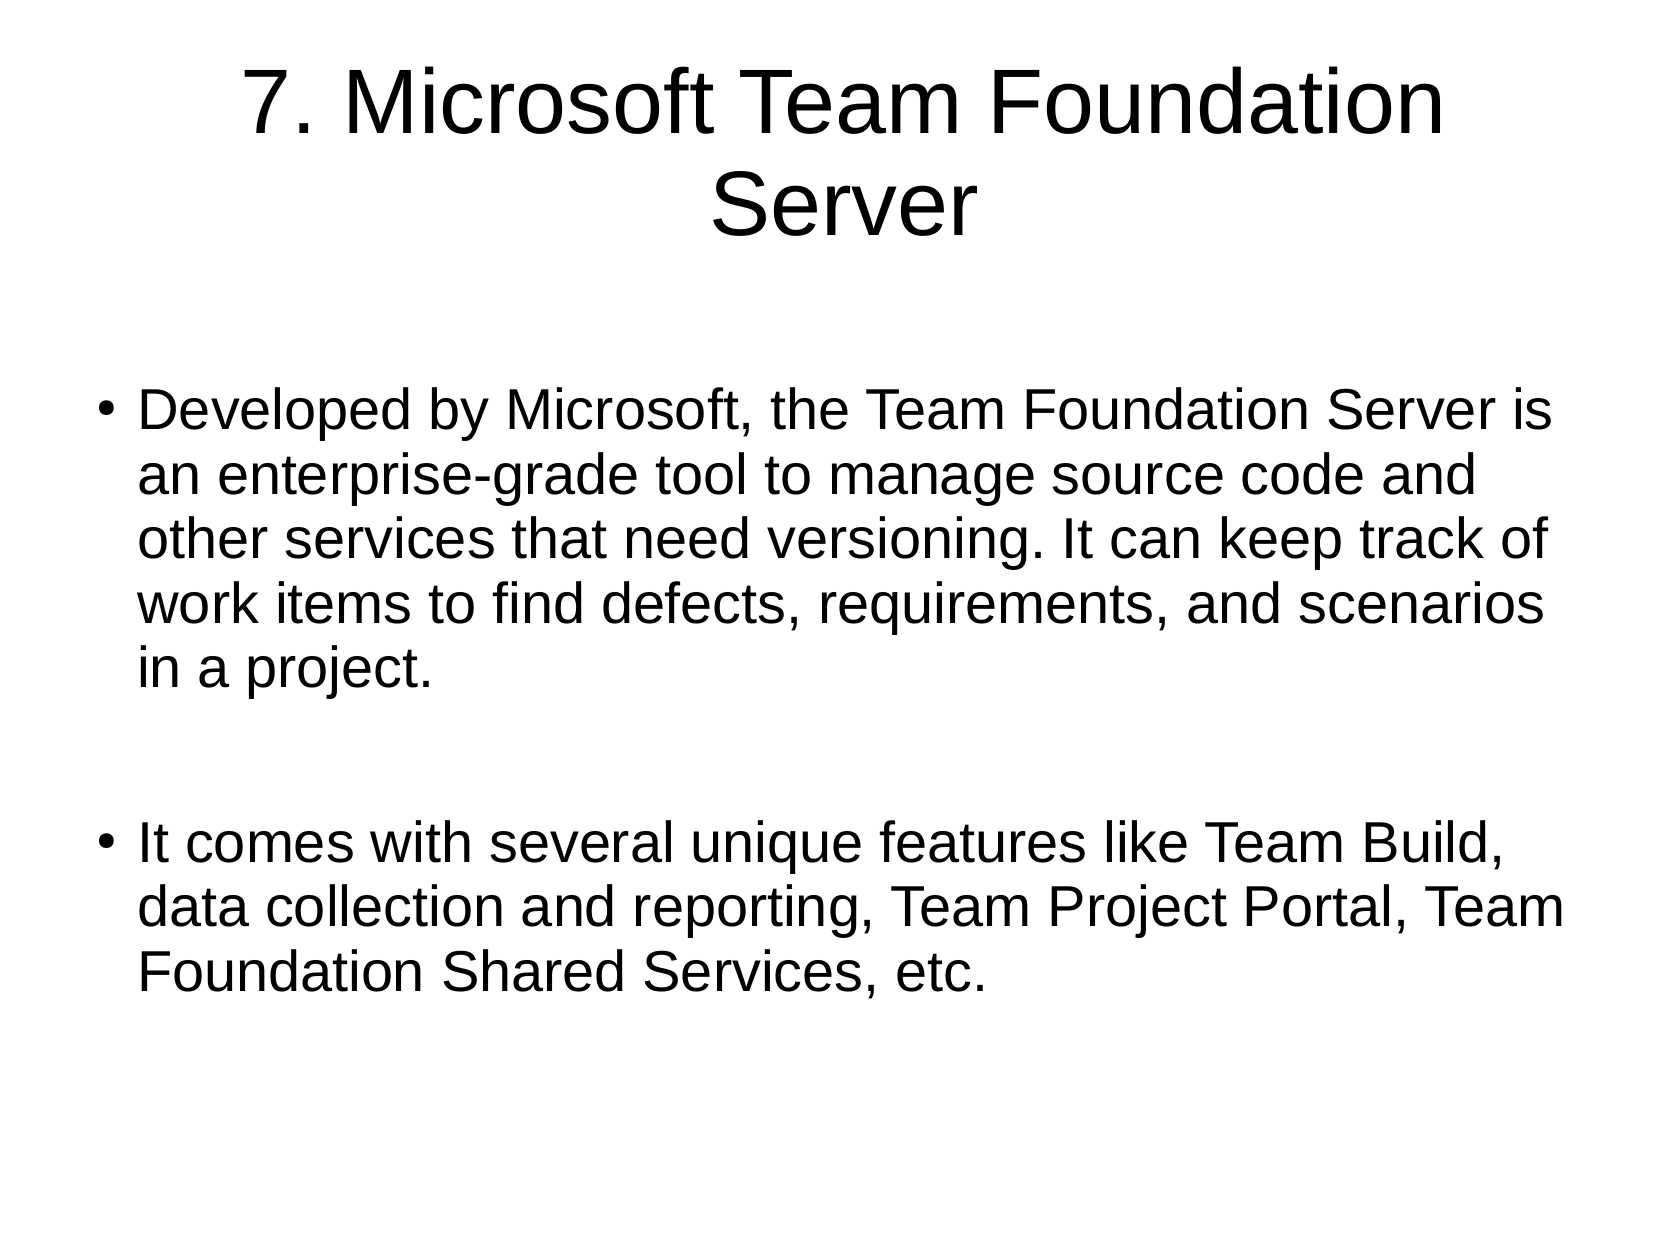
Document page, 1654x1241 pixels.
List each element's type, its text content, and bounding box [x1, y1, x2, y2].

list Developed by Microsoft, the Team Foundation Server is an enterprise-grade tool to manage source code and other services that need versioning. It can keep track of work items to find defects, requirements, and scenarios in a project. It comes with several unique features like Team Build, data collection and reporting, Team Project Portal, Team Foundation Shared Services, etc. [82, 290, 1571, 1010]
title 7. Microsoft Team Foundation Server [82, 49, 1571, 257]
